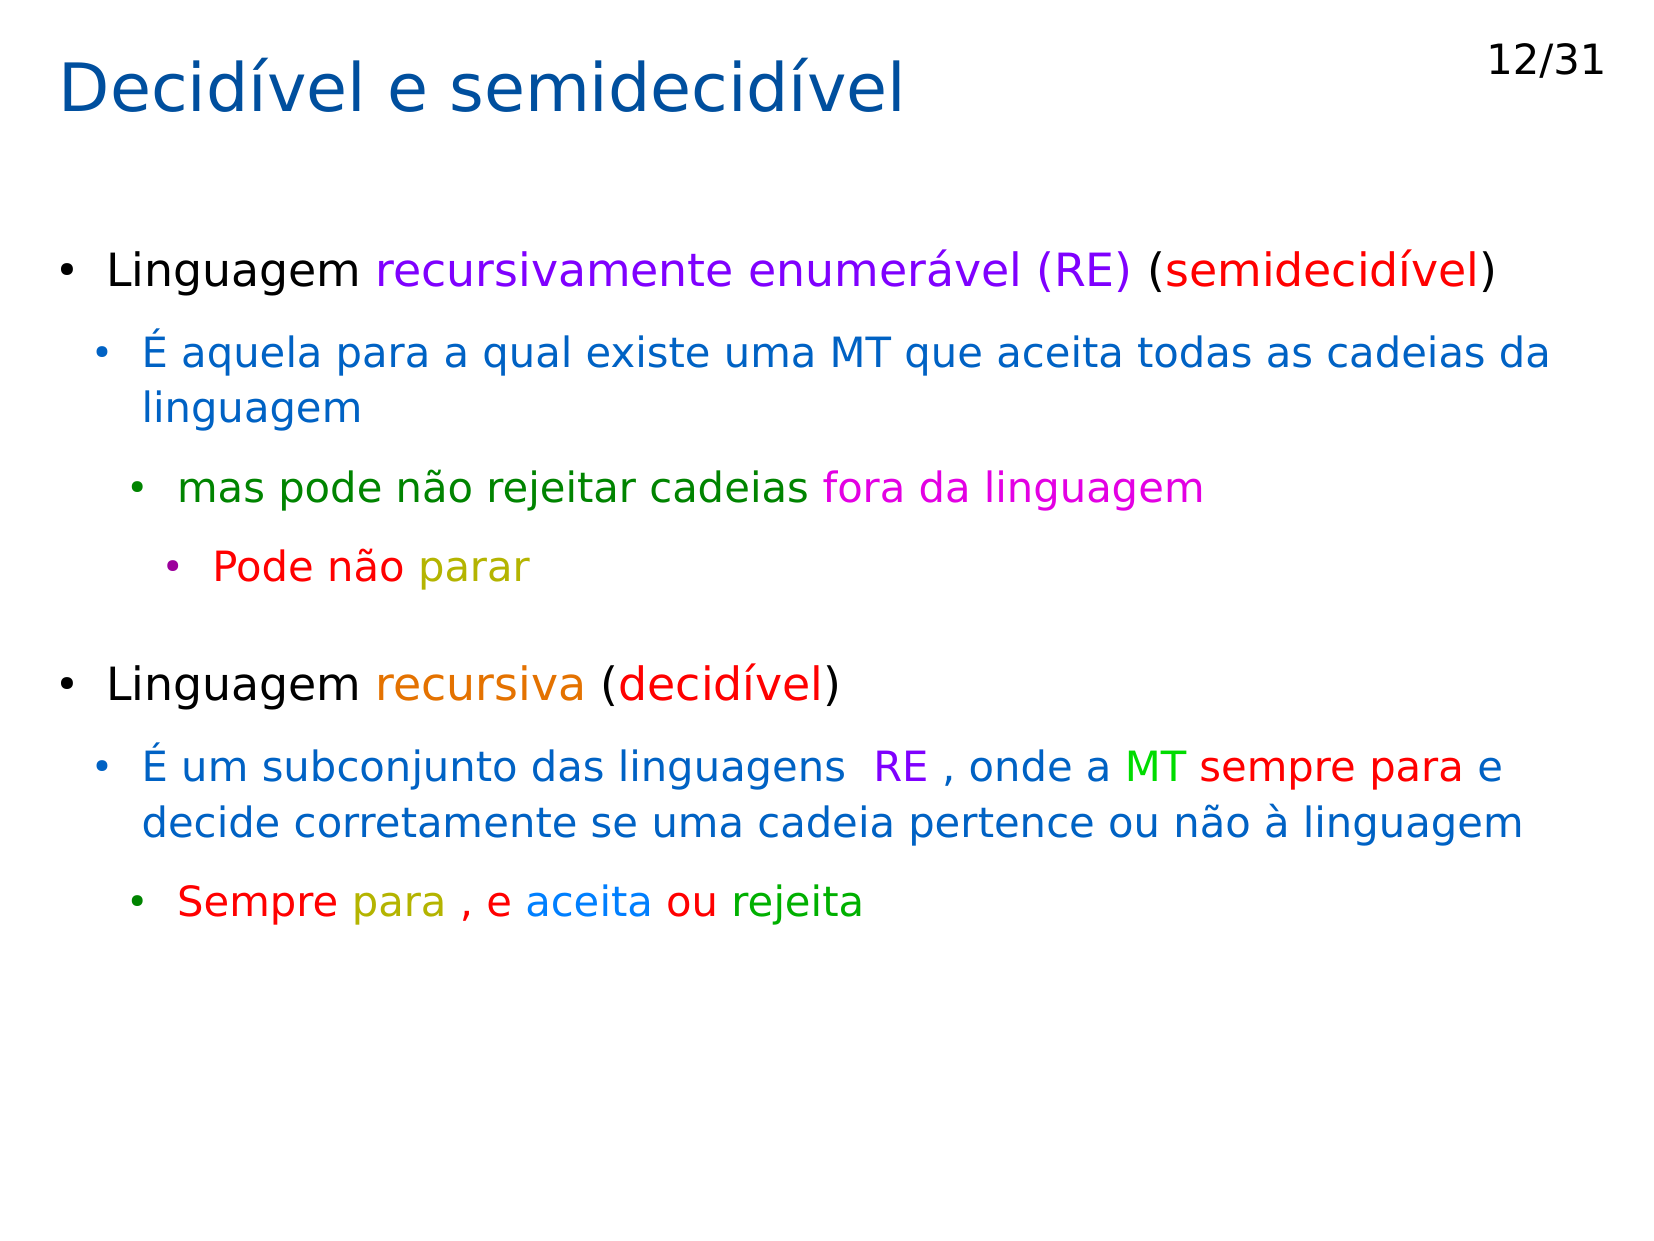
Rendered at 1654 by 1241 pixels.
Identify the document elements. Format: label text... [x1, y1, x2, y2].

list Linguagem recursivamente enumerável (RE) (semidecidível) É aquela para a qual existe uma MT que aceita todas as cadeias da linguagem mas pode não rejeitar cadeias fora da linguagem Pode não parar Linguagem recursiva (decidível) É um subconjunto das linguagens RE , onde a MT sempre para e decide corretamente se uma cadeia pertence ou não à linguagem Sempre para , e aceita ou rejeita [59, 236, 1595, 1211]
title Decidível e semidecidível [59, 29, 1625, 148]
